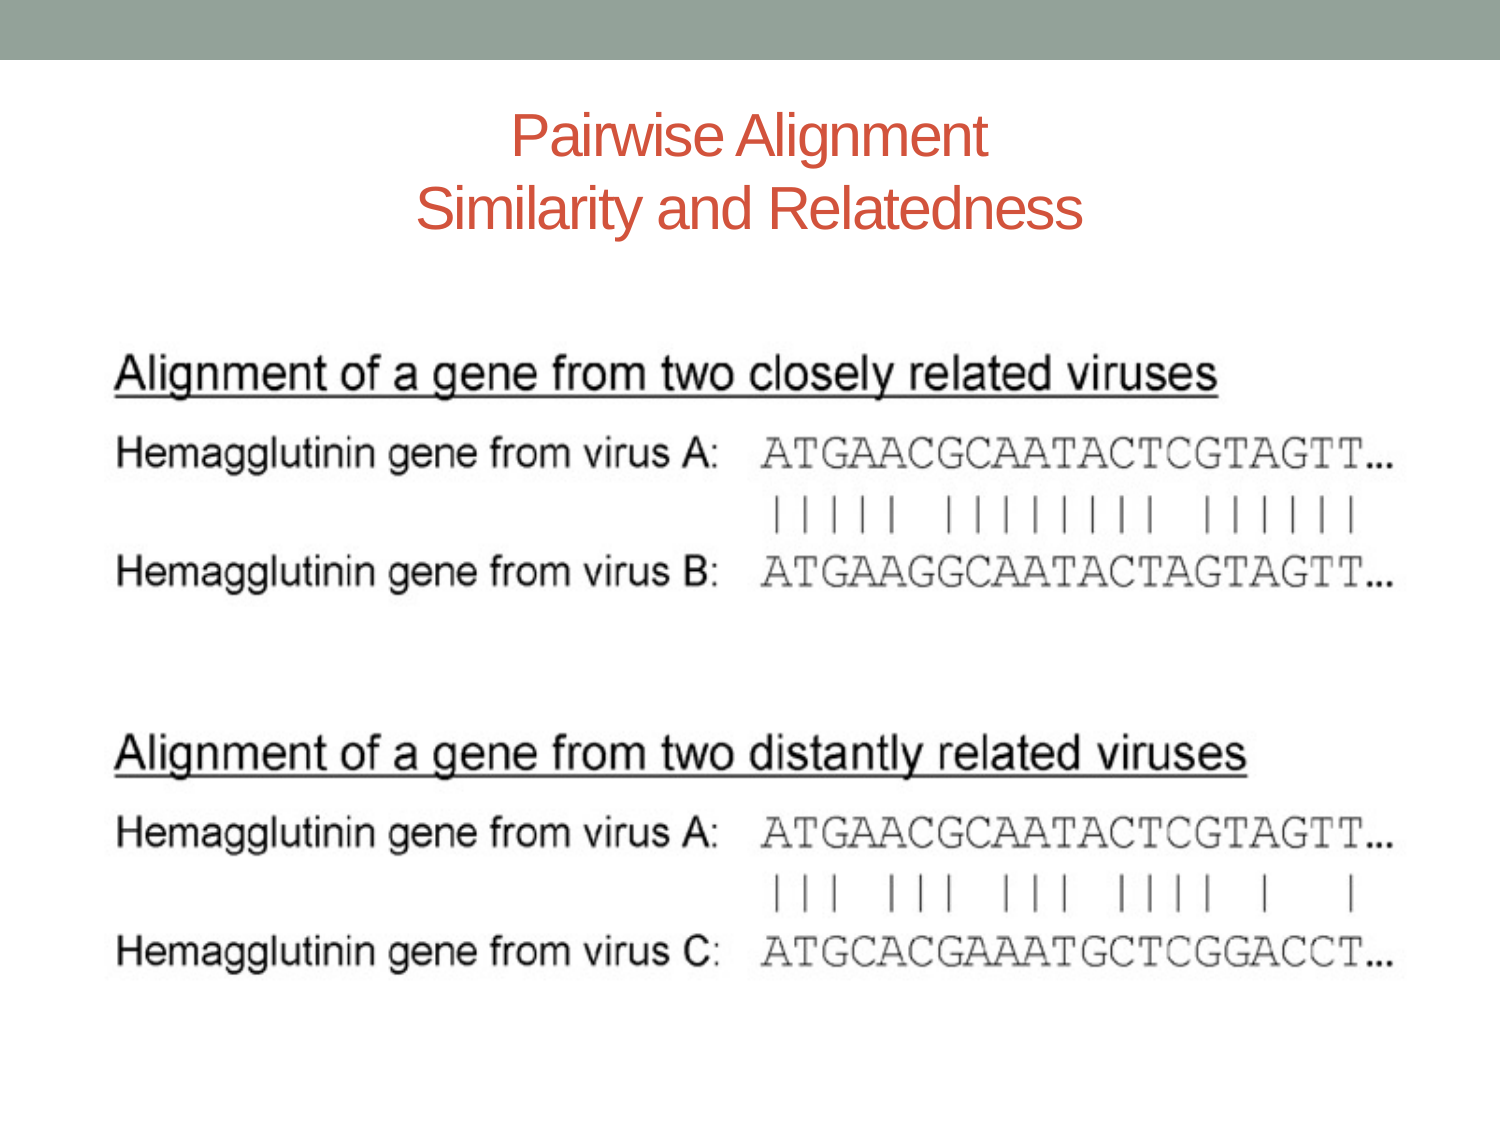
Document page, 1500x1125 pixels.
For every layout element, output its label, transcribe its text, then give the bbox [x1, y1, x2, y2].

title Pairwise Alignment Similarity and Relatedness [75, 87, 1425, 250]
picture [75, 262, 1425, 1063]
